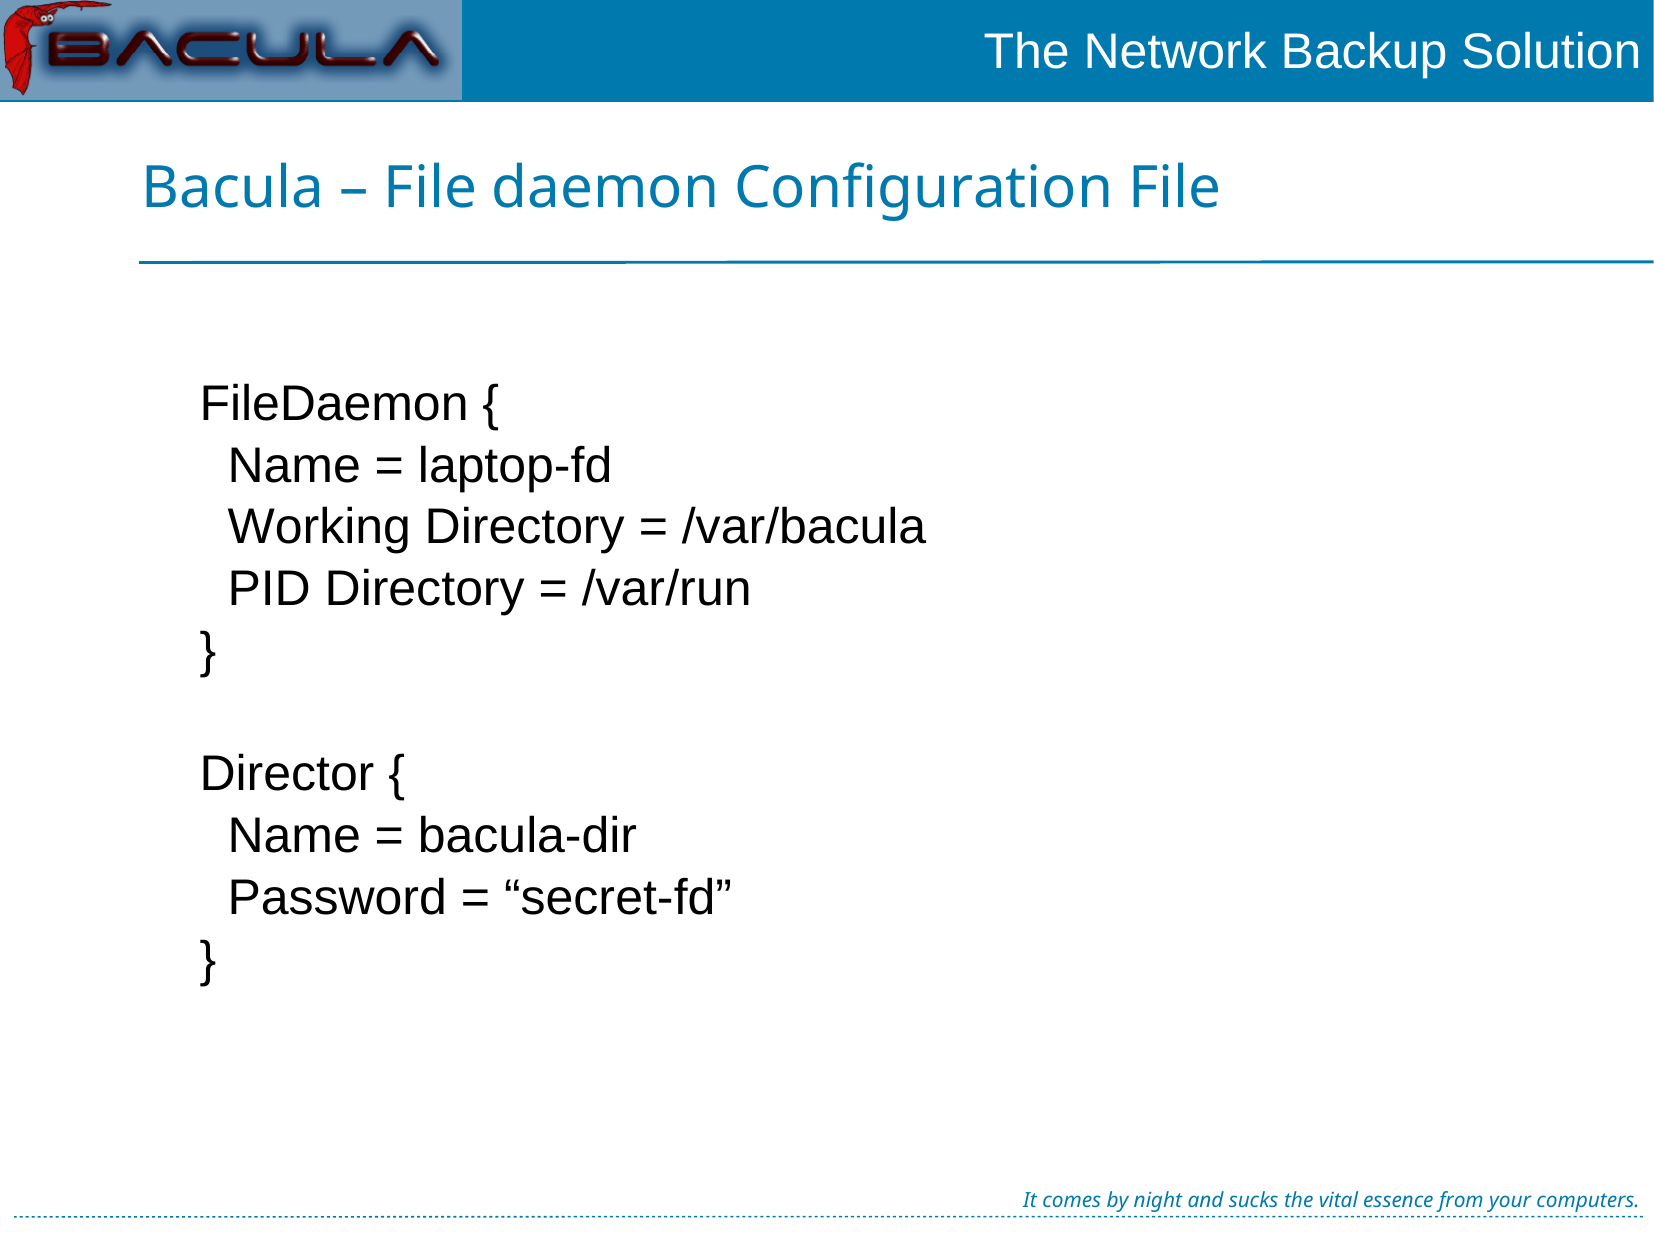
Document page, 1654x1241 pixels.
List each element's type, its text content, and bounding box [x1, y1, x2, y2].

title Bacula – File daemon Configuration File [141, 112, 1501, 226]
list FileDaemon { Name = laptop-fd Working Directory = /var/bacula PID Directory = /var/run } Director { Name = bacula-dir Password = “secret-fd” } [140, 375, 1534, 1127]
picture [0, 0, 461, 99]
